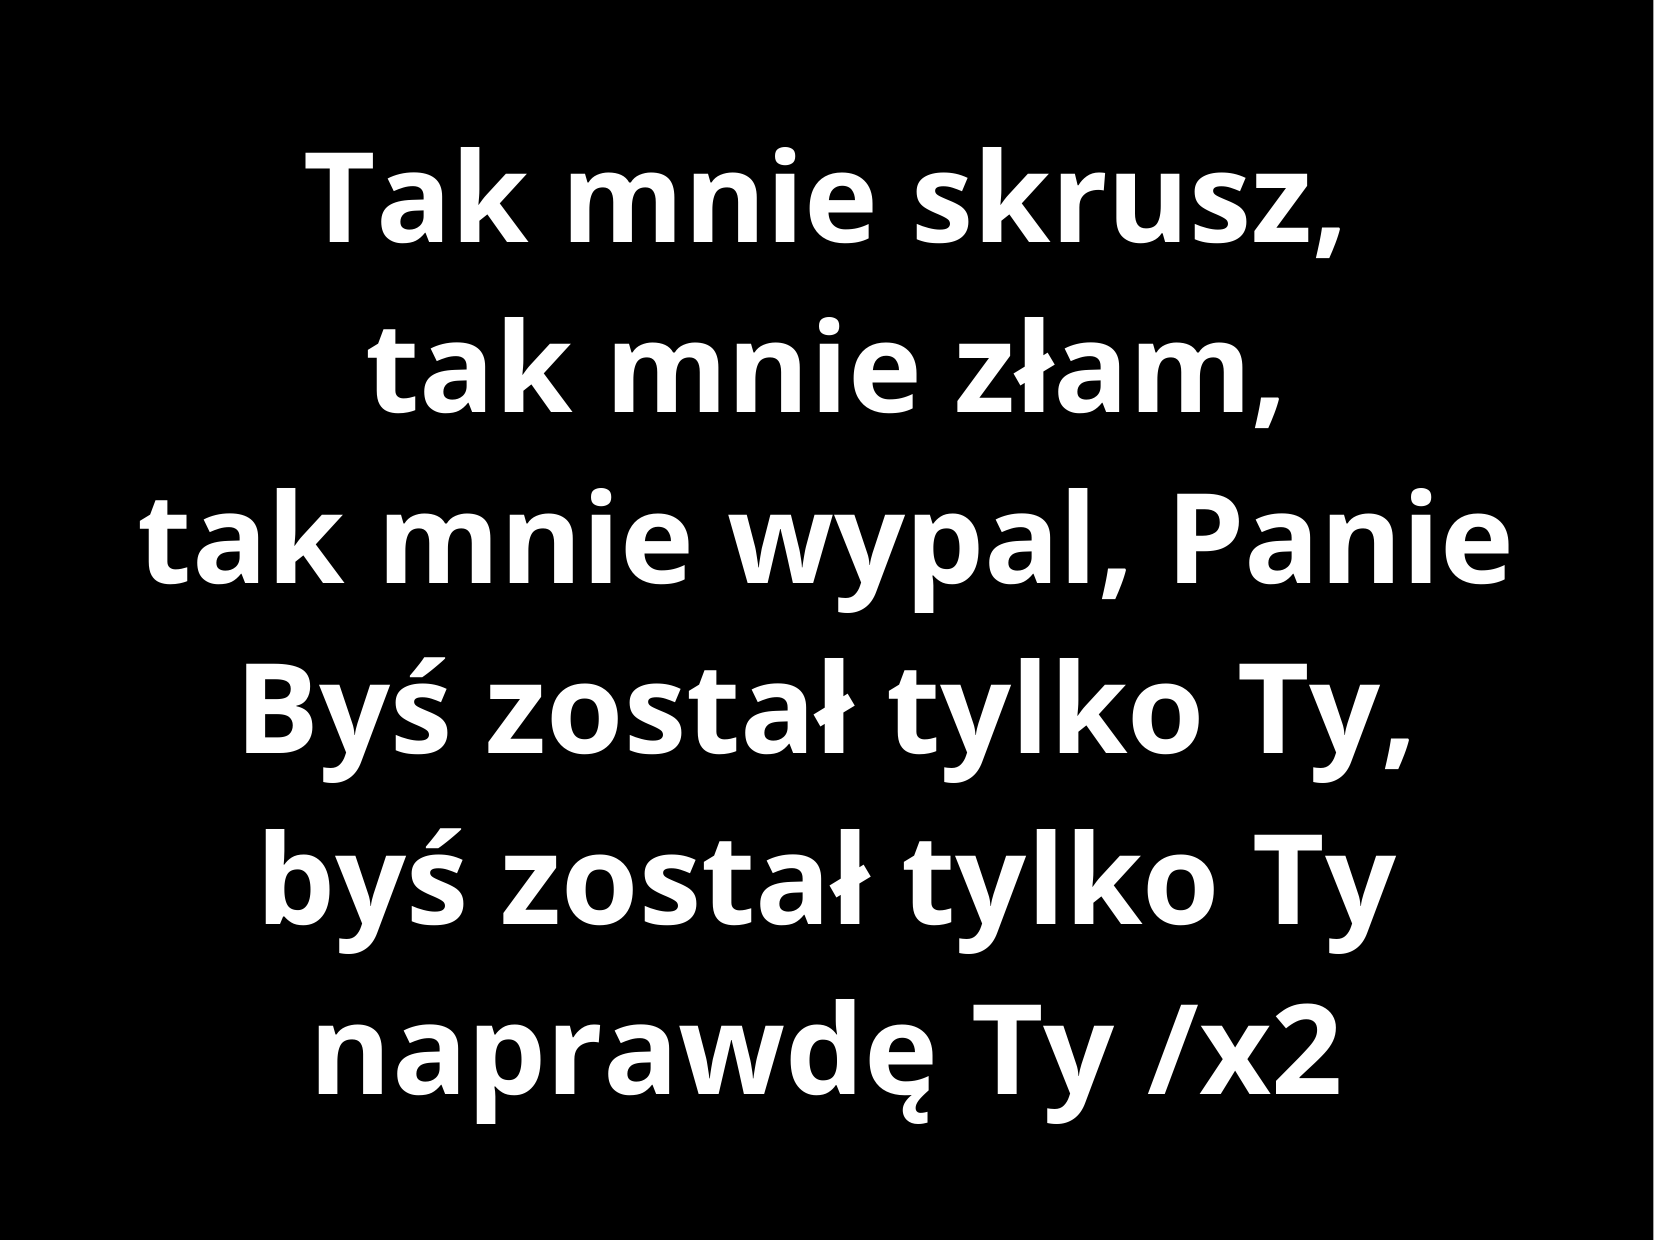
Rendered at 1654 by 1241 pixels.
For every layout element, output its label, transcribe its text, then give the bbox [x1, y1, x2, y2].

title Tak mnie skrusz, tak mnie złam, tak mnie wypal, Panie Byś został tylko Ty, byś został tylko Ty naprawdę Ty /x2 [0, 0, 1654, 1241]
